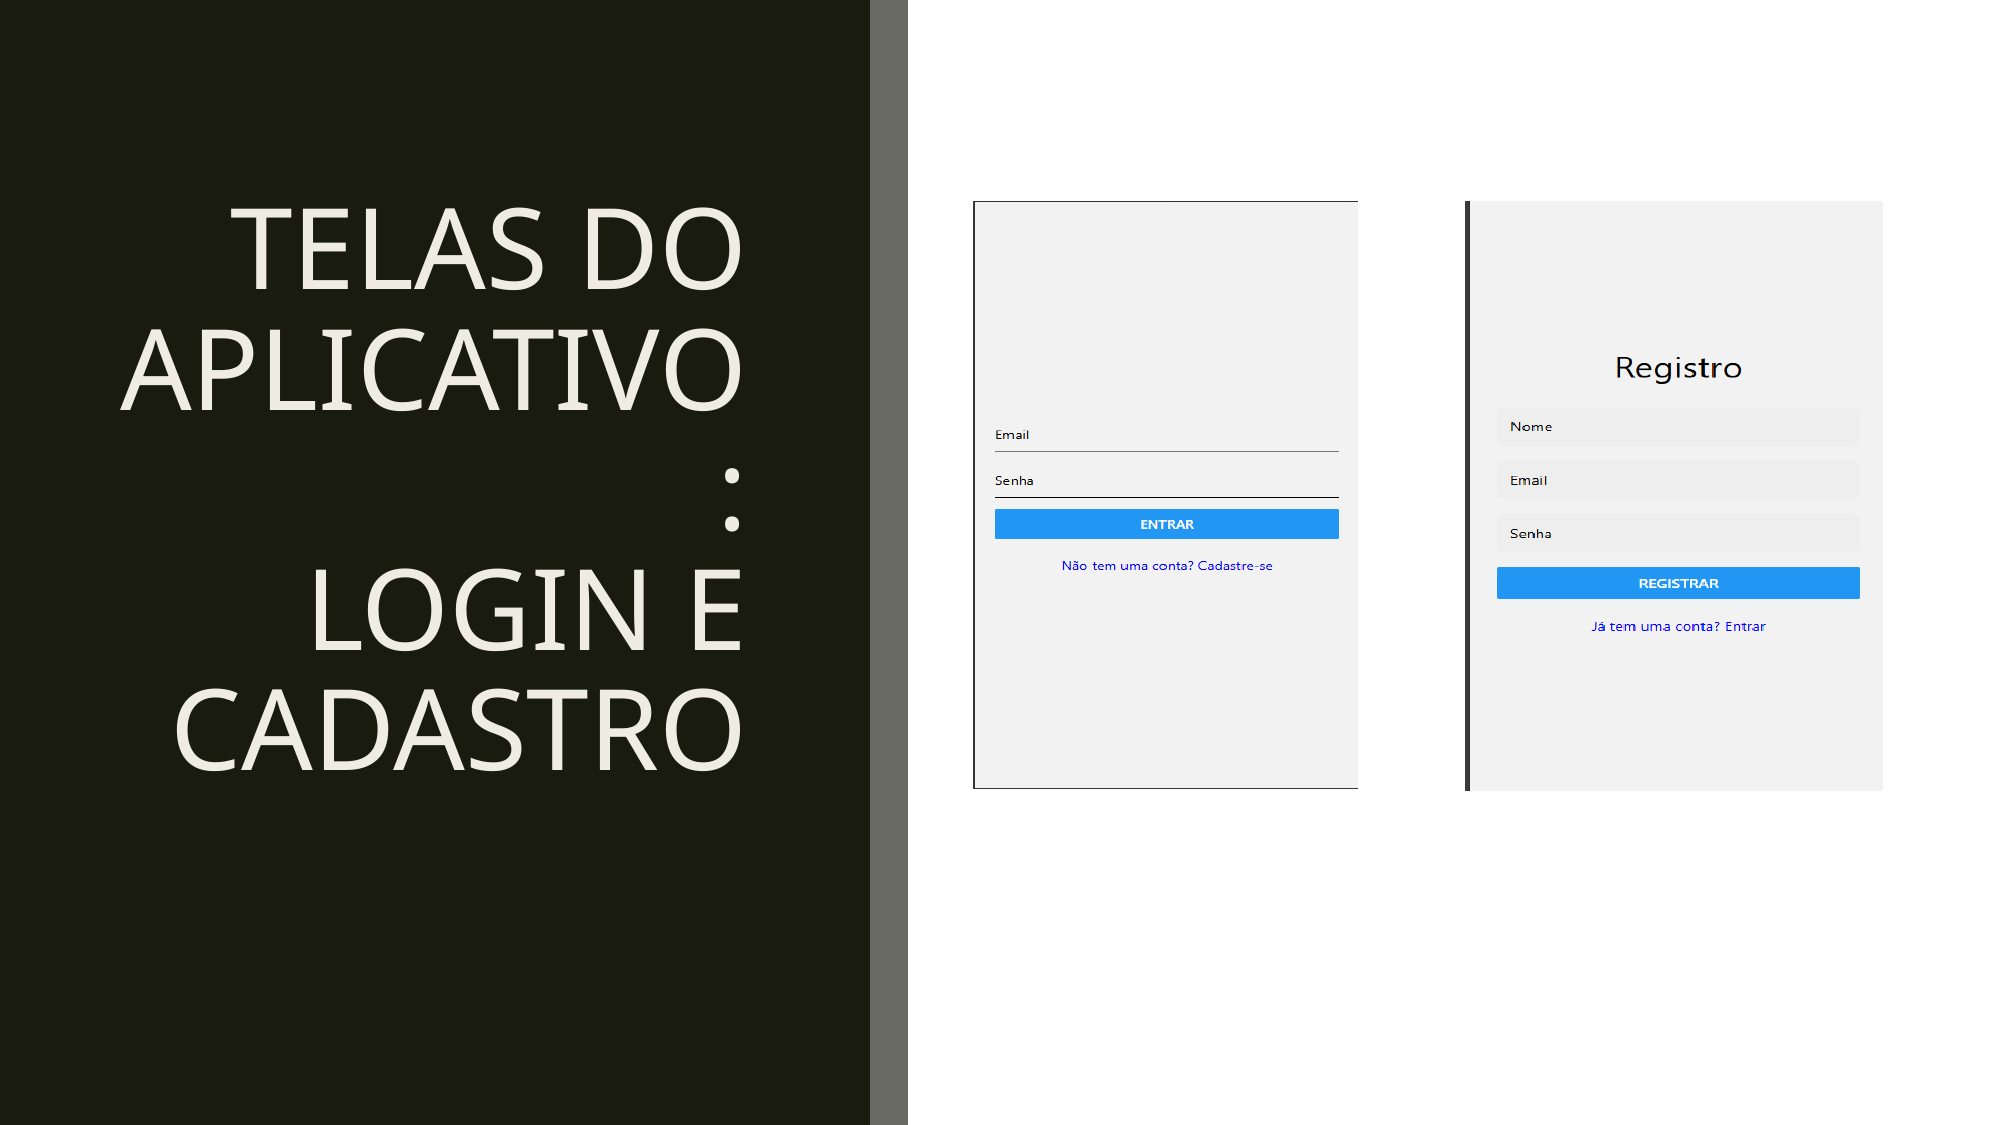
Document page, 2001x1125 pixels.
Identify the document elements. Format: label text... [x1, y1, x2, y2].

text_box [0, 0, 908, 1125]
title TELAS DO APLICATIVO: LOGIN E CADASTRO [105, 129, 765, 994]
picture [1465, 201, 1883, 791]
picture [973, 201, 1358, 790]
